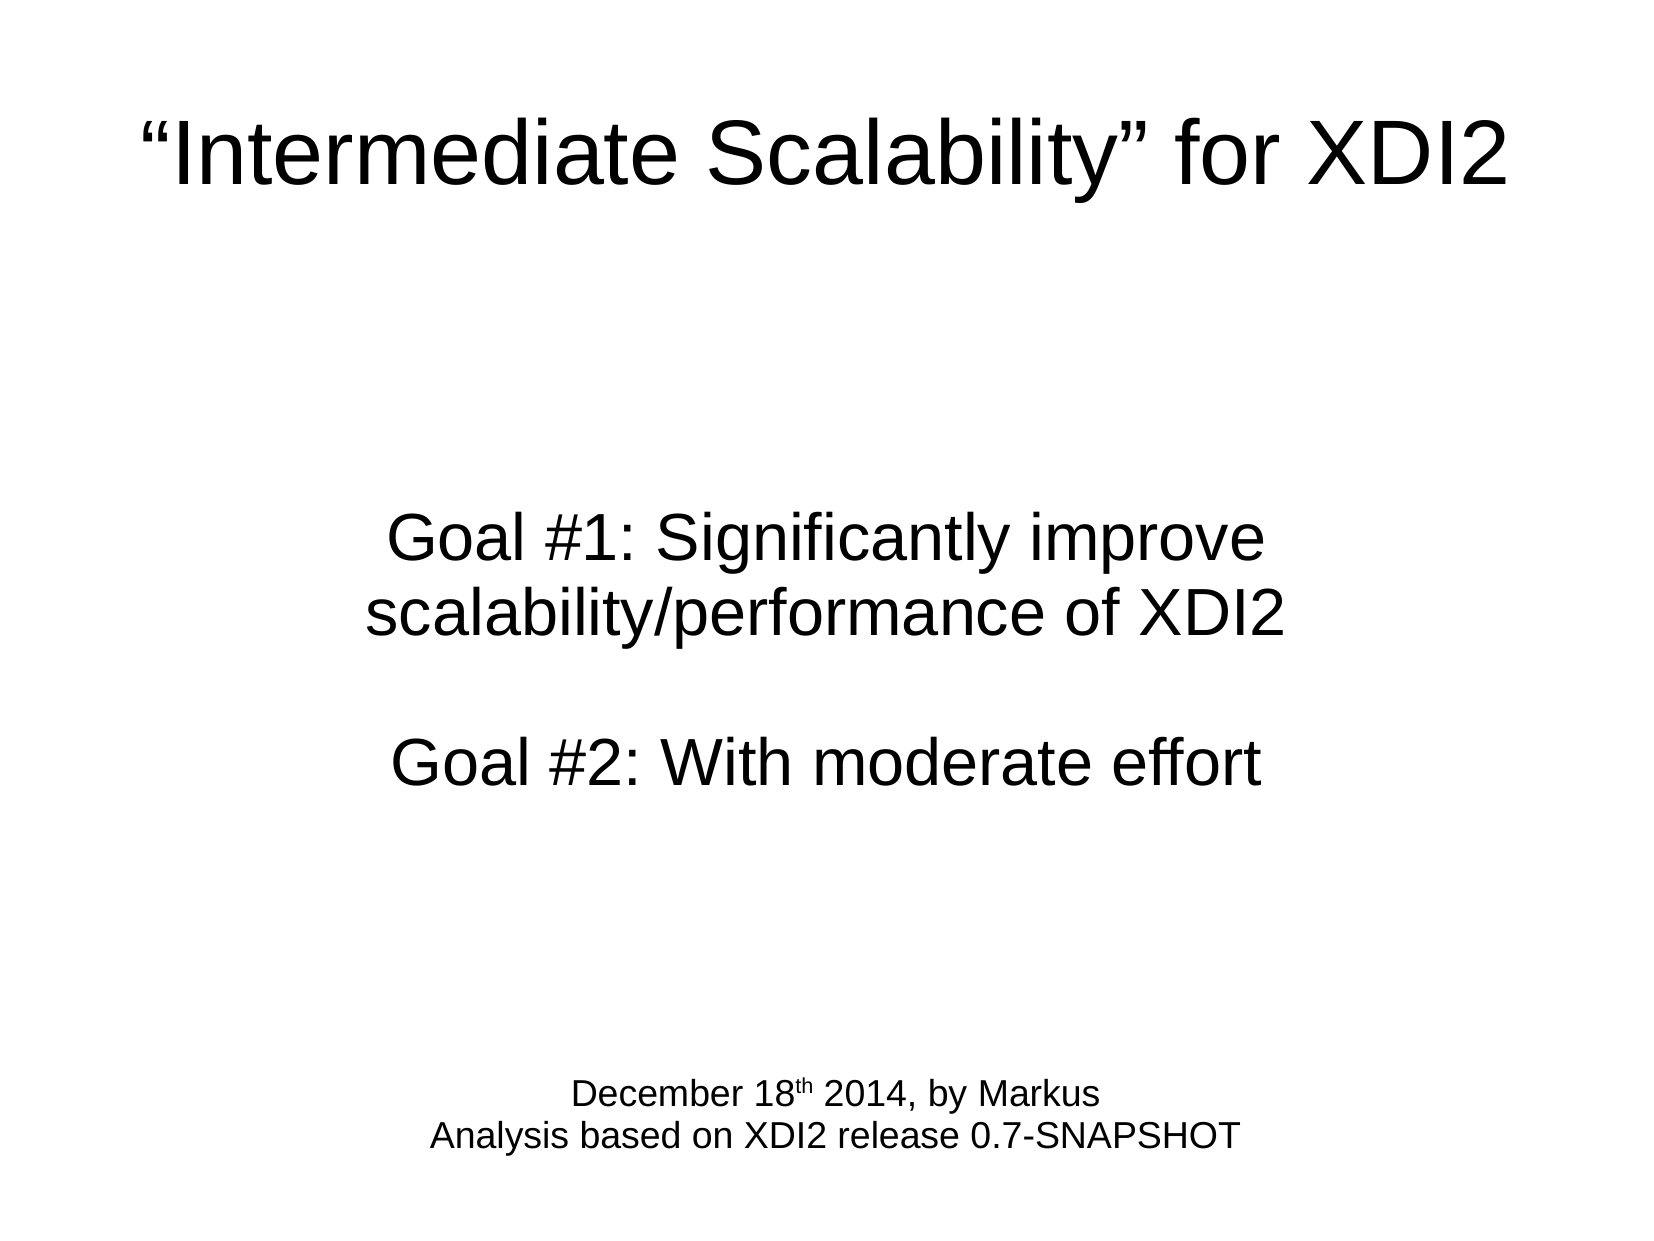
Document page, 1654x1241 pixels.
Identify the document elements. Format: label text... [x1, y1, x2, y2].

title “Intermediate Scalability” for XDI2 [82, 49, 1571, 257]
text_box December 18th 2014, by Markus Analysis based on XDI2 release 0.7-SNAPSHOT [415, 1065, 1256, 1166]
subtitle Goal #1: Significantly improve scalability/performance of XDI2 Goal #2: With moderate effort [82, 290, 1571, 1010]
